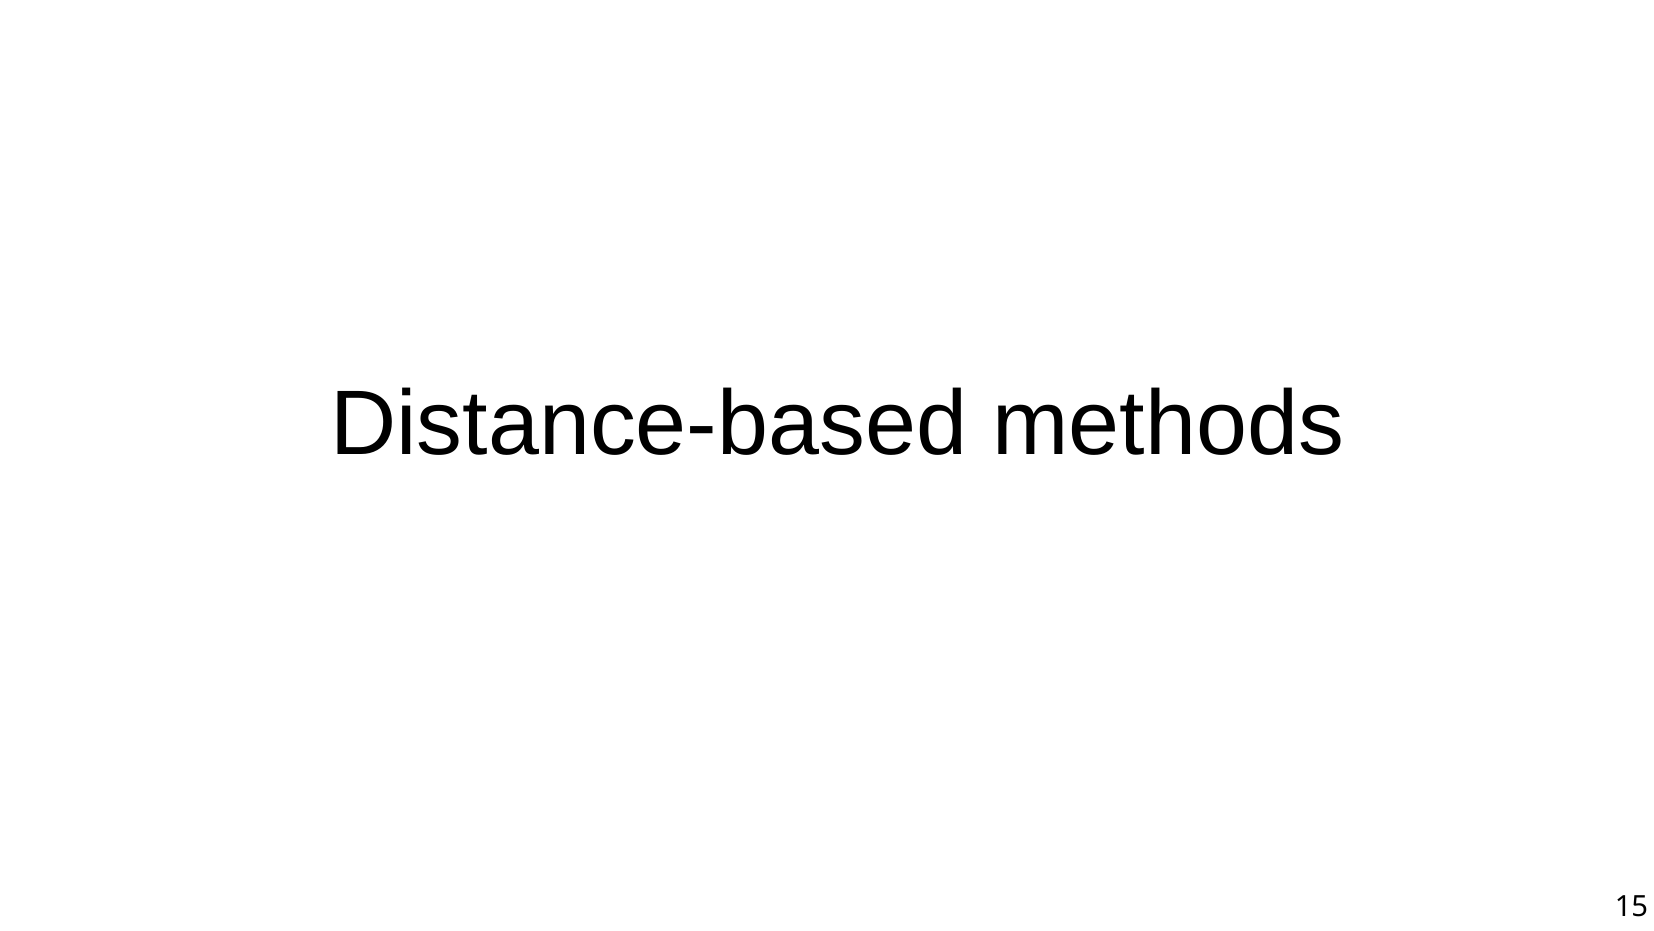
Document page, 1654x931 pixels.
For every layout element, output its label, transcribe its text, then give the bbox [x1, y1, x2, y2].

title Distance-based methods [93, 345, 1582, 501]
